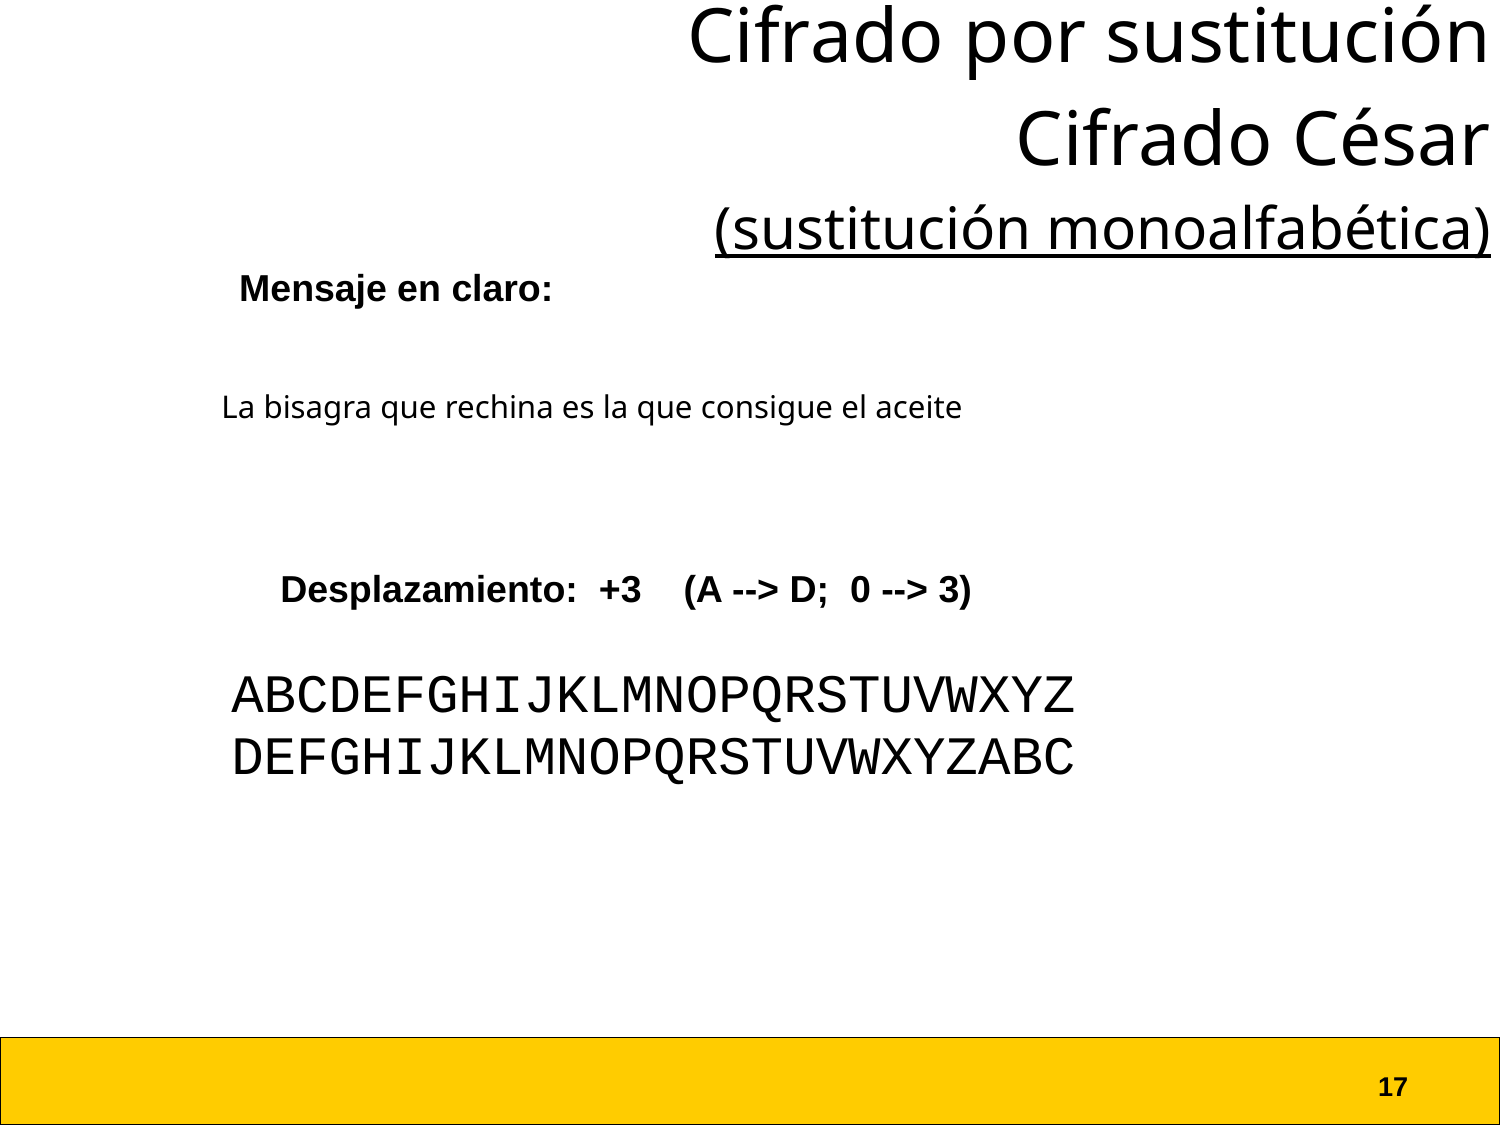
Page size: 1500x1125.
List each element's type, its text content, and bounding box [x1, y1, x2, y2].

text_box Mensaje en claro: [224, 259, 1081, 317]
text_box ABCDEFGHIJKLMNOPQRSTUVWXYZ DEFGHIJKLMNOPQRSTUVWXYZABC [216, 660, 1211, 798]
text_box Desplazamiento: +3 (A --> D; 0 --> 3) [265, 561, 1359, 618]
text_box La bisagra que rechina es la que consigue el aceite [206, 378, 1264, 436]
title Cifrado por sustitución Cifrado César (sustitución monoalfabética) [124, 5, 1500, 274]
